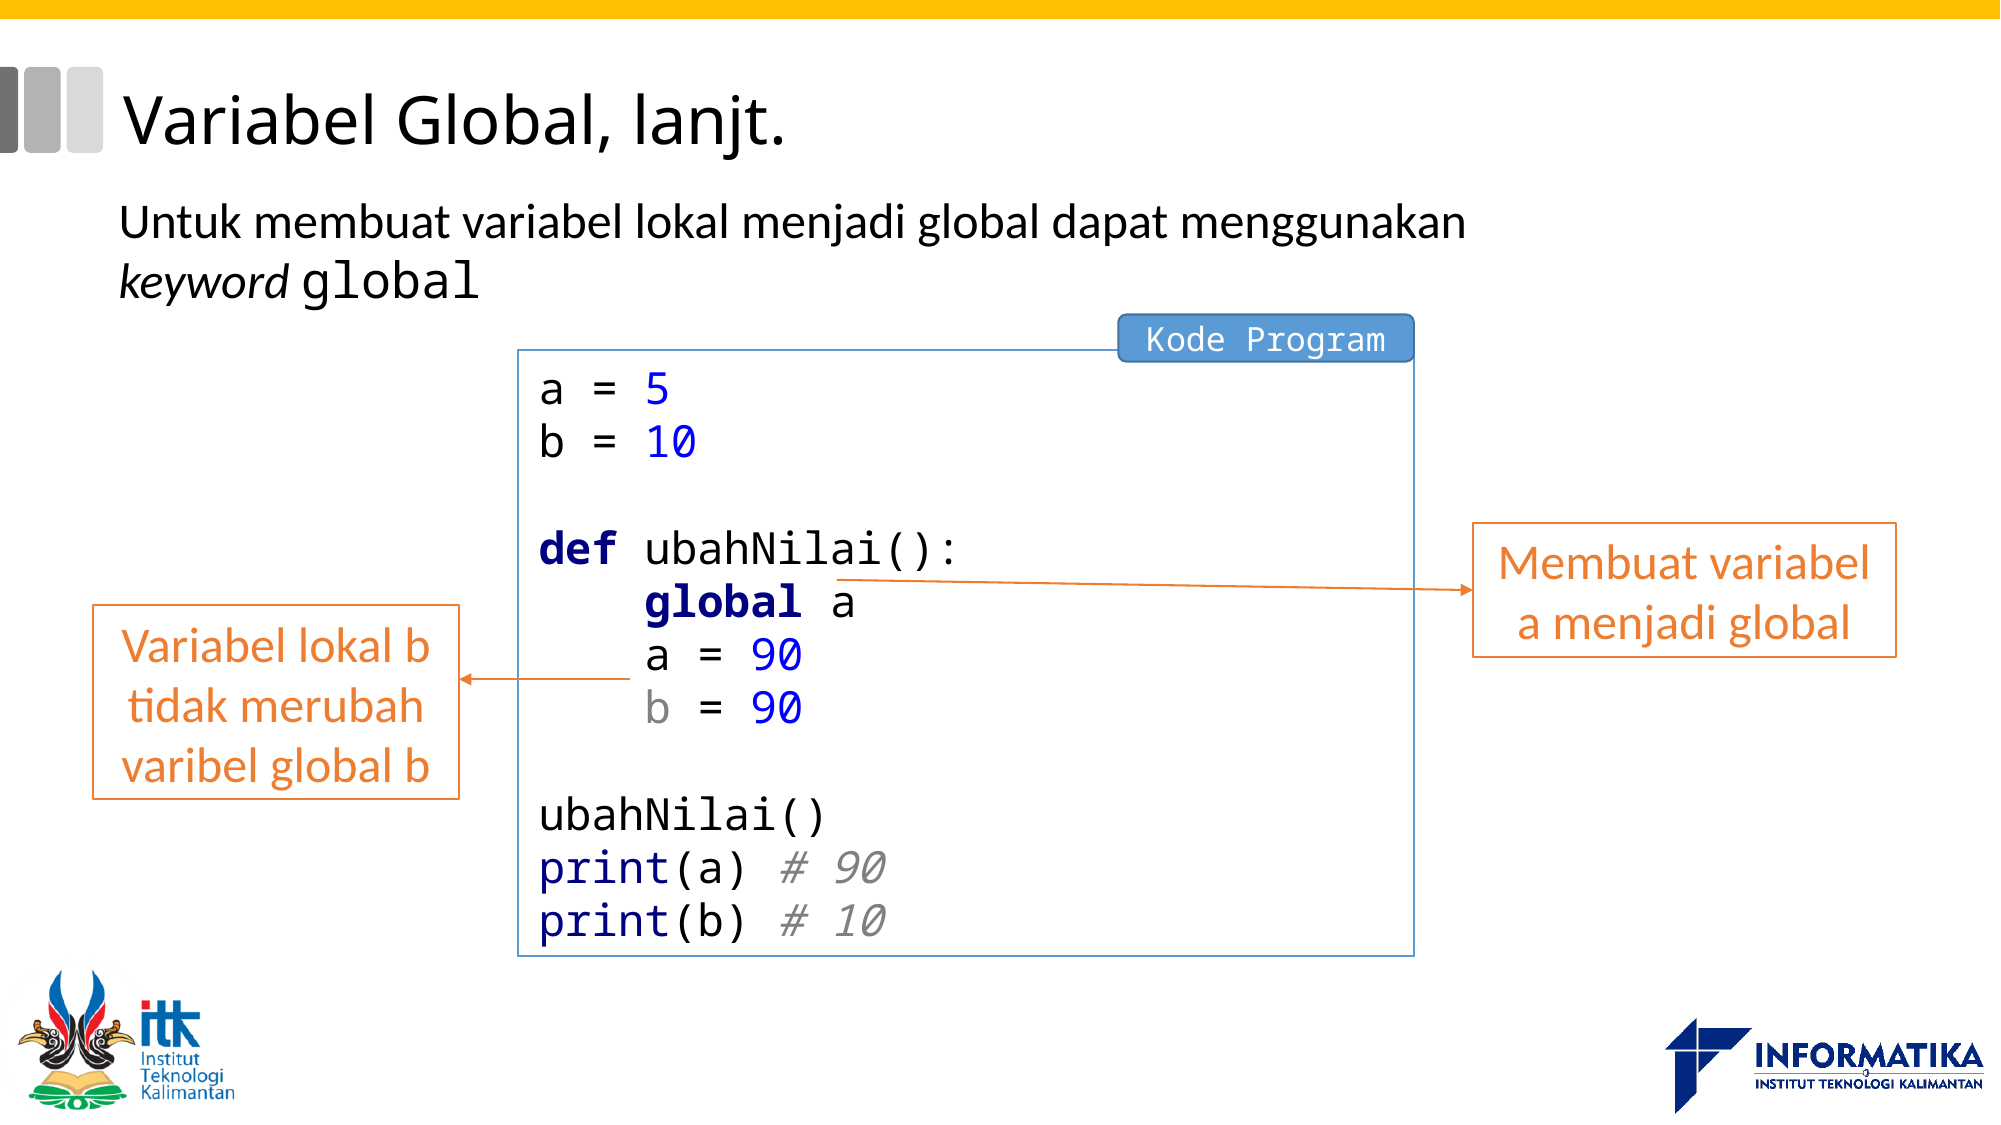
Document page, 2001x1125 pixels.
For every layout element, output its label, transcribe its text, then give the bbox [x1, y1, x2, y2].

text_box Kode Program [1118, 314, 1414, 362]
text_box Untuk membuat variabel lokal menjadi global dapat menggunakan keyword global [103, 181, 1593, 316]
text_box Membuat variabel a menjadi global [1473, 522, 1896, 658]
text_box [0, 0, 2000, 19]
text_box a = 5 b = 10 def ubahNilai(): global a a = 90 b = 90 ubahNilai() print(a) # 90 print(b) # 10 [518, 350, 1414, 956]
picture [1664, 1017, 1984, 1114]
picture [0, 935, 253, 1125]
text_box Variabel lokal b tidak merubah varibel global b [93, 604, 460, 800]
title Variabel Global, lanjt. [103, 67, 1829, 173]
